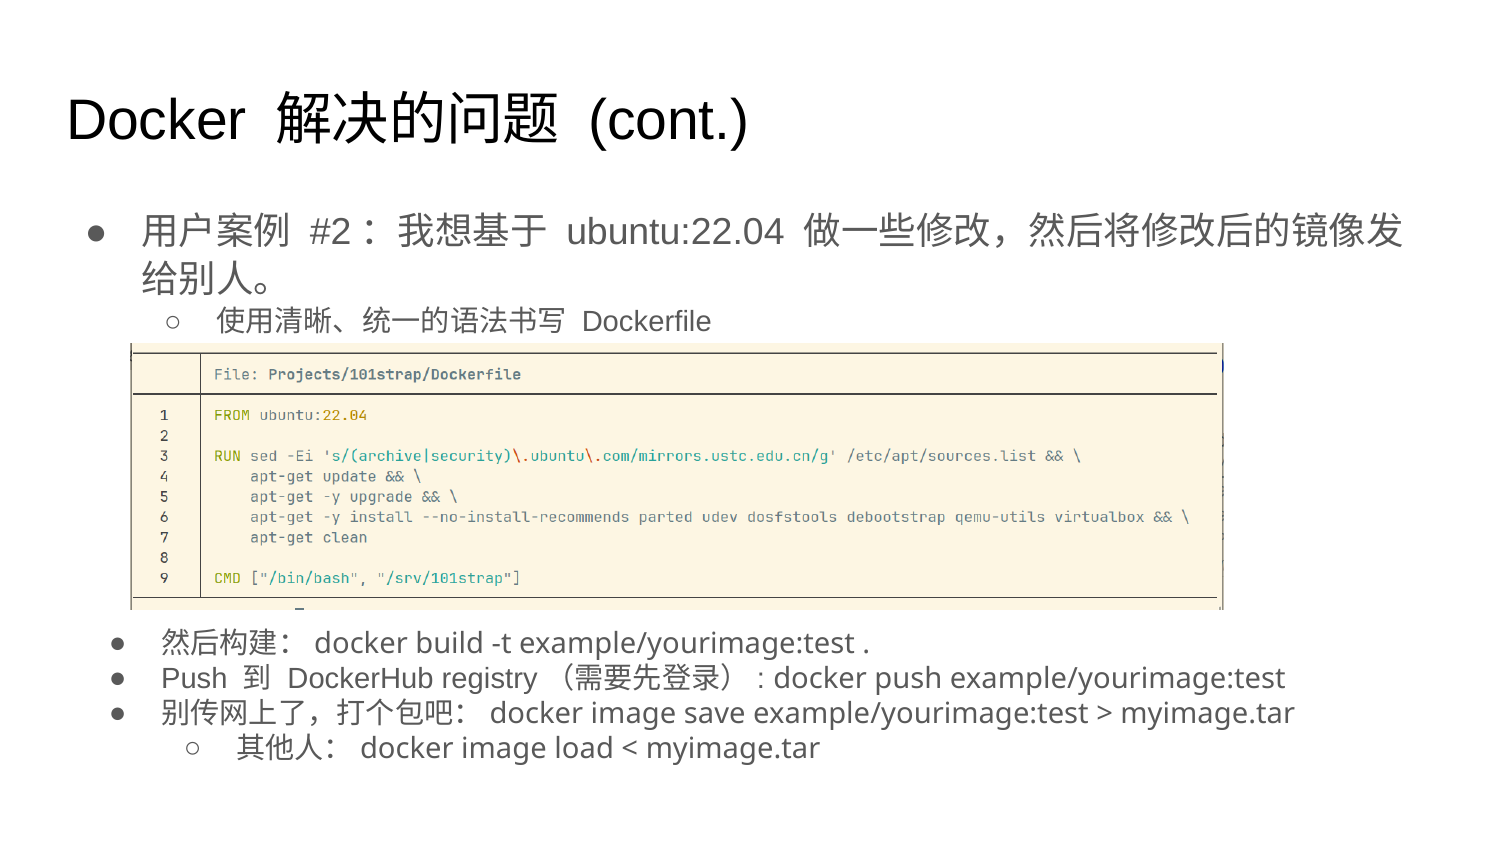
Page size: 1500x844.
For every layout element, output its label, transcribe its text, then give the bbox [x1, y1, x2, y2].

list 用户案例 #2：我想基于 ubuntu:22.04 做一些修改，然后将修改后的镜像发给别人。 使用清晰、统一的语法书写 Dockerfile [51, 189, 1449, 355]
text_box 然后构建：docker build -t example/yourimage:test . Push 到 DockerHub registry（需要先登录）: docker push example/yourimage:test 别传网上了，打个包吧：docker image save example/yourimage:test > myimage.tar 其他人：docker image load < myimage.tar [70, 609, 1449, 827]
title Docker 解决的问题 (cont.) [51, 72, 1449, 167]
picture [130, 343, 1224, 609]
